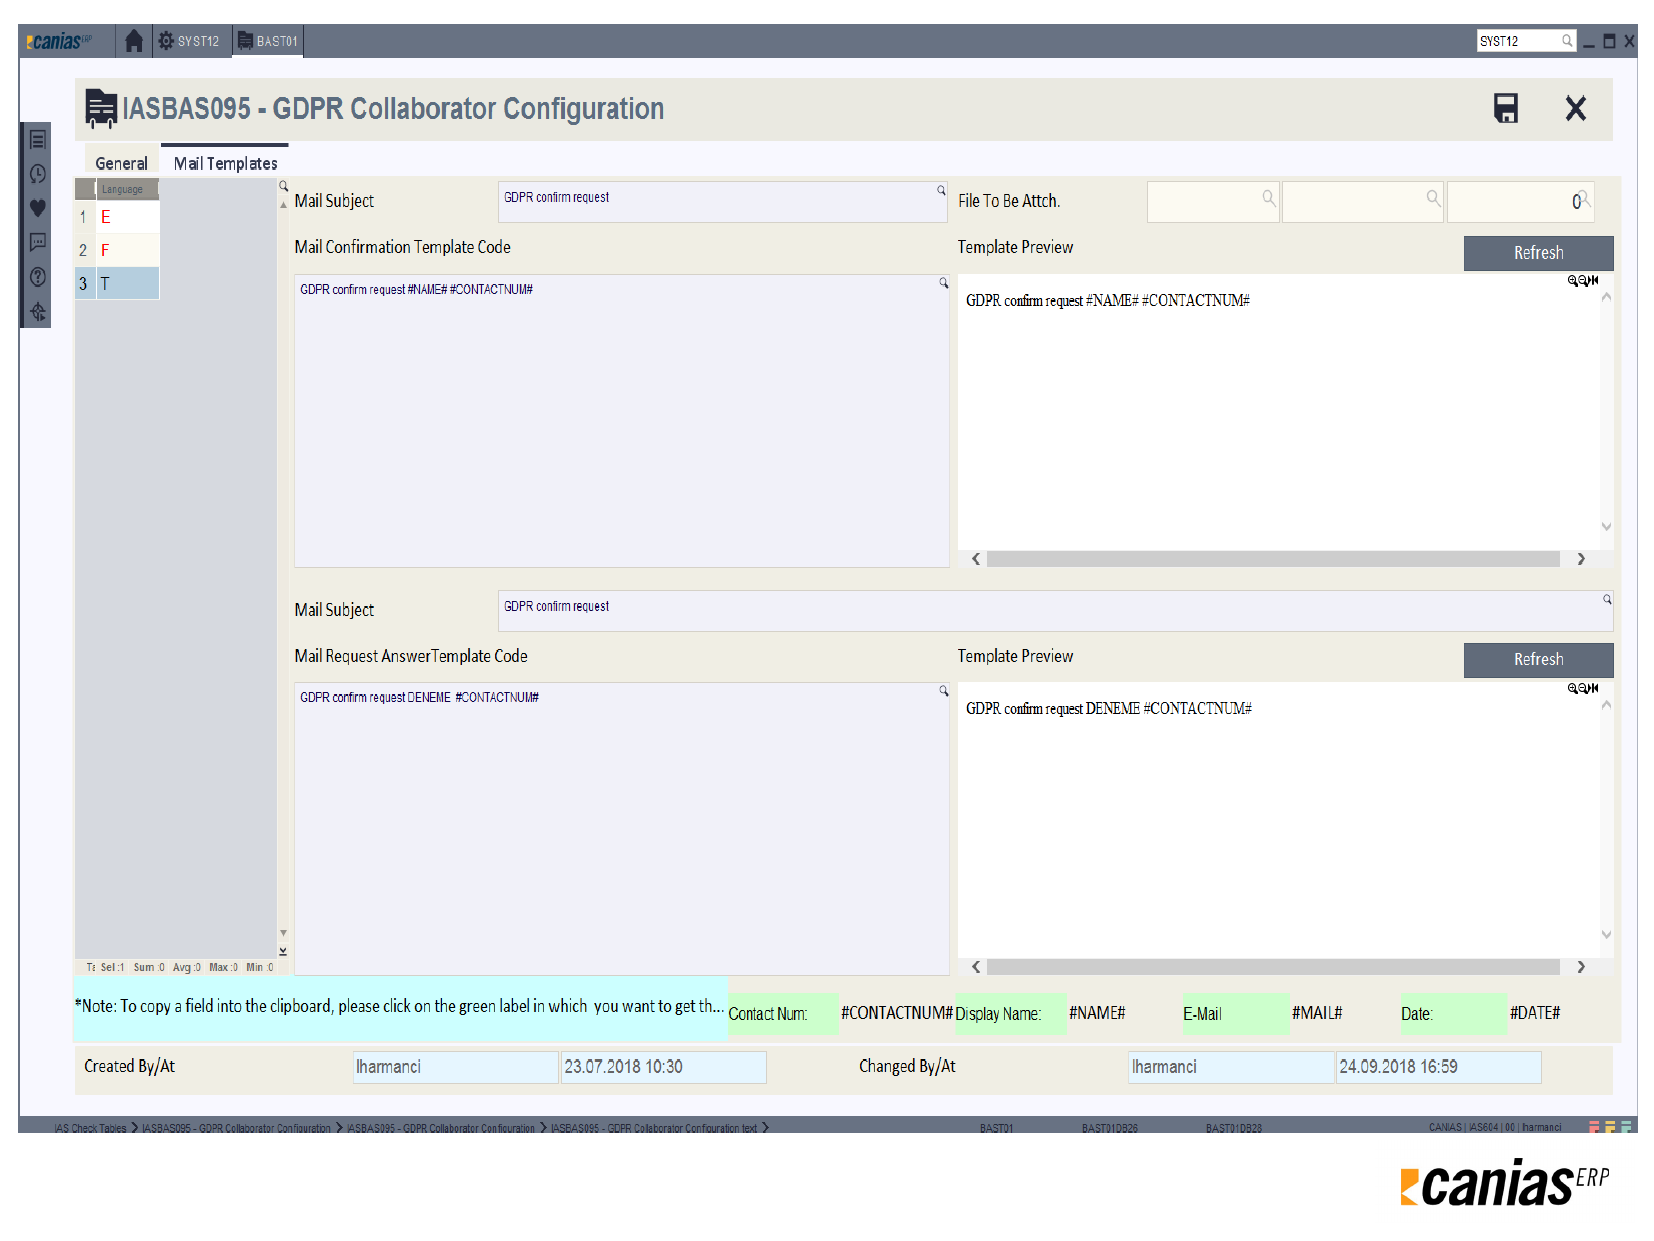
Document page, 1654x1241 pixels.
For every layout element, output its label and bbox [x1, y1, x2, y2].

picture [1375, 1140, 1635, 1223]
picture [18, 24, 1638, 1133]
